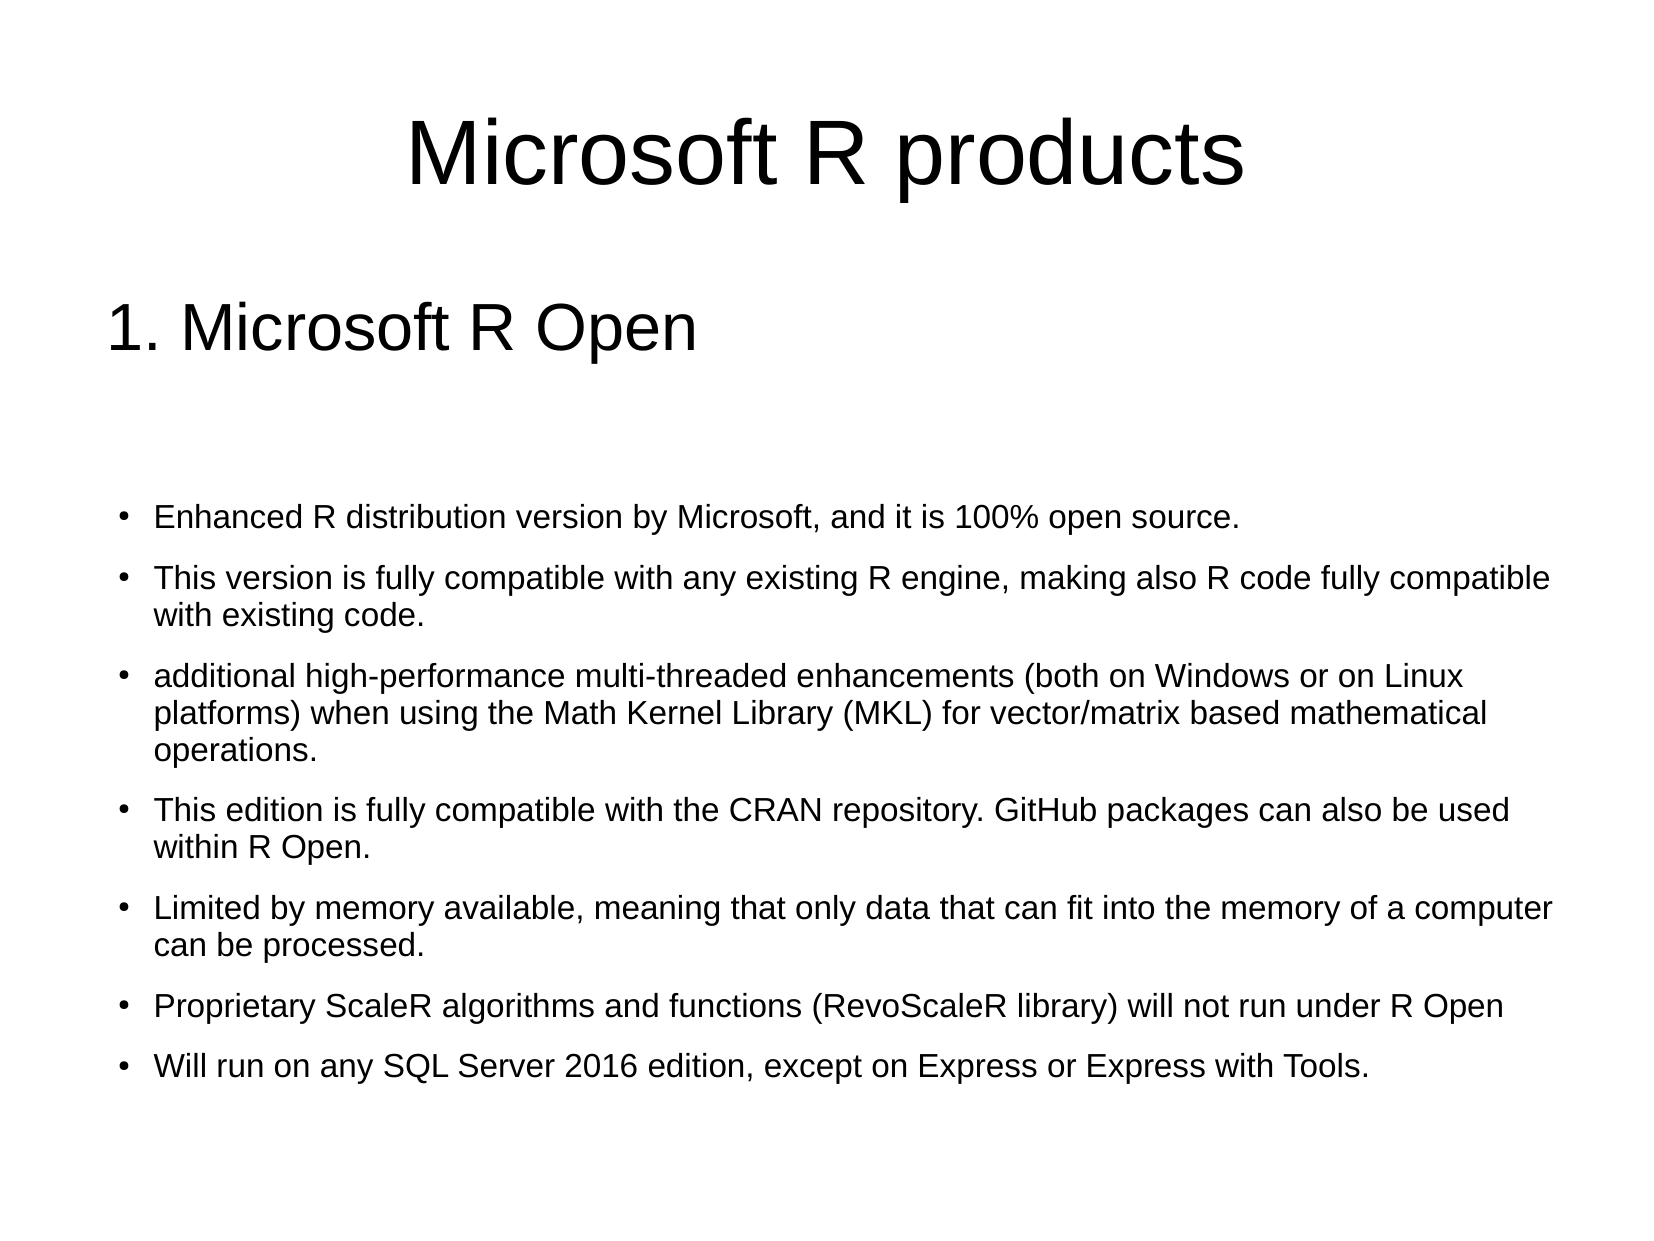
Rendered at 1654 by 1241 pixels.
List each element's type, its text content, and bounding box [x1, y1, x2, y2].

list 1. Microsoft R Open Enhanced R distribution version by Microsoft, and it is 100% open source. This version is fully compatible with any existing R engine, making also R code fully compatible with existing code. additional high-performance multi-threaded enhancements (both on Windows or on Linux platforms) when using the Math Kernel Library (MKL) for vector/matrix based mathematical operations. This edition is fully compatible with the CRAN repository. GitHub packages can also be used within R Open. Limited by memory available, meaning that only data that can fit into the memory of a computer can be processed. Proprietary ScaleR algorithms and functions (RevoScaleR library) will not run under R Open Will run on any SQL Server 2016 edition, except on Express or Express with Tools. [82, 290, 1571, 1241]
title Microsoft R products [82, 49, 1571, 257]
